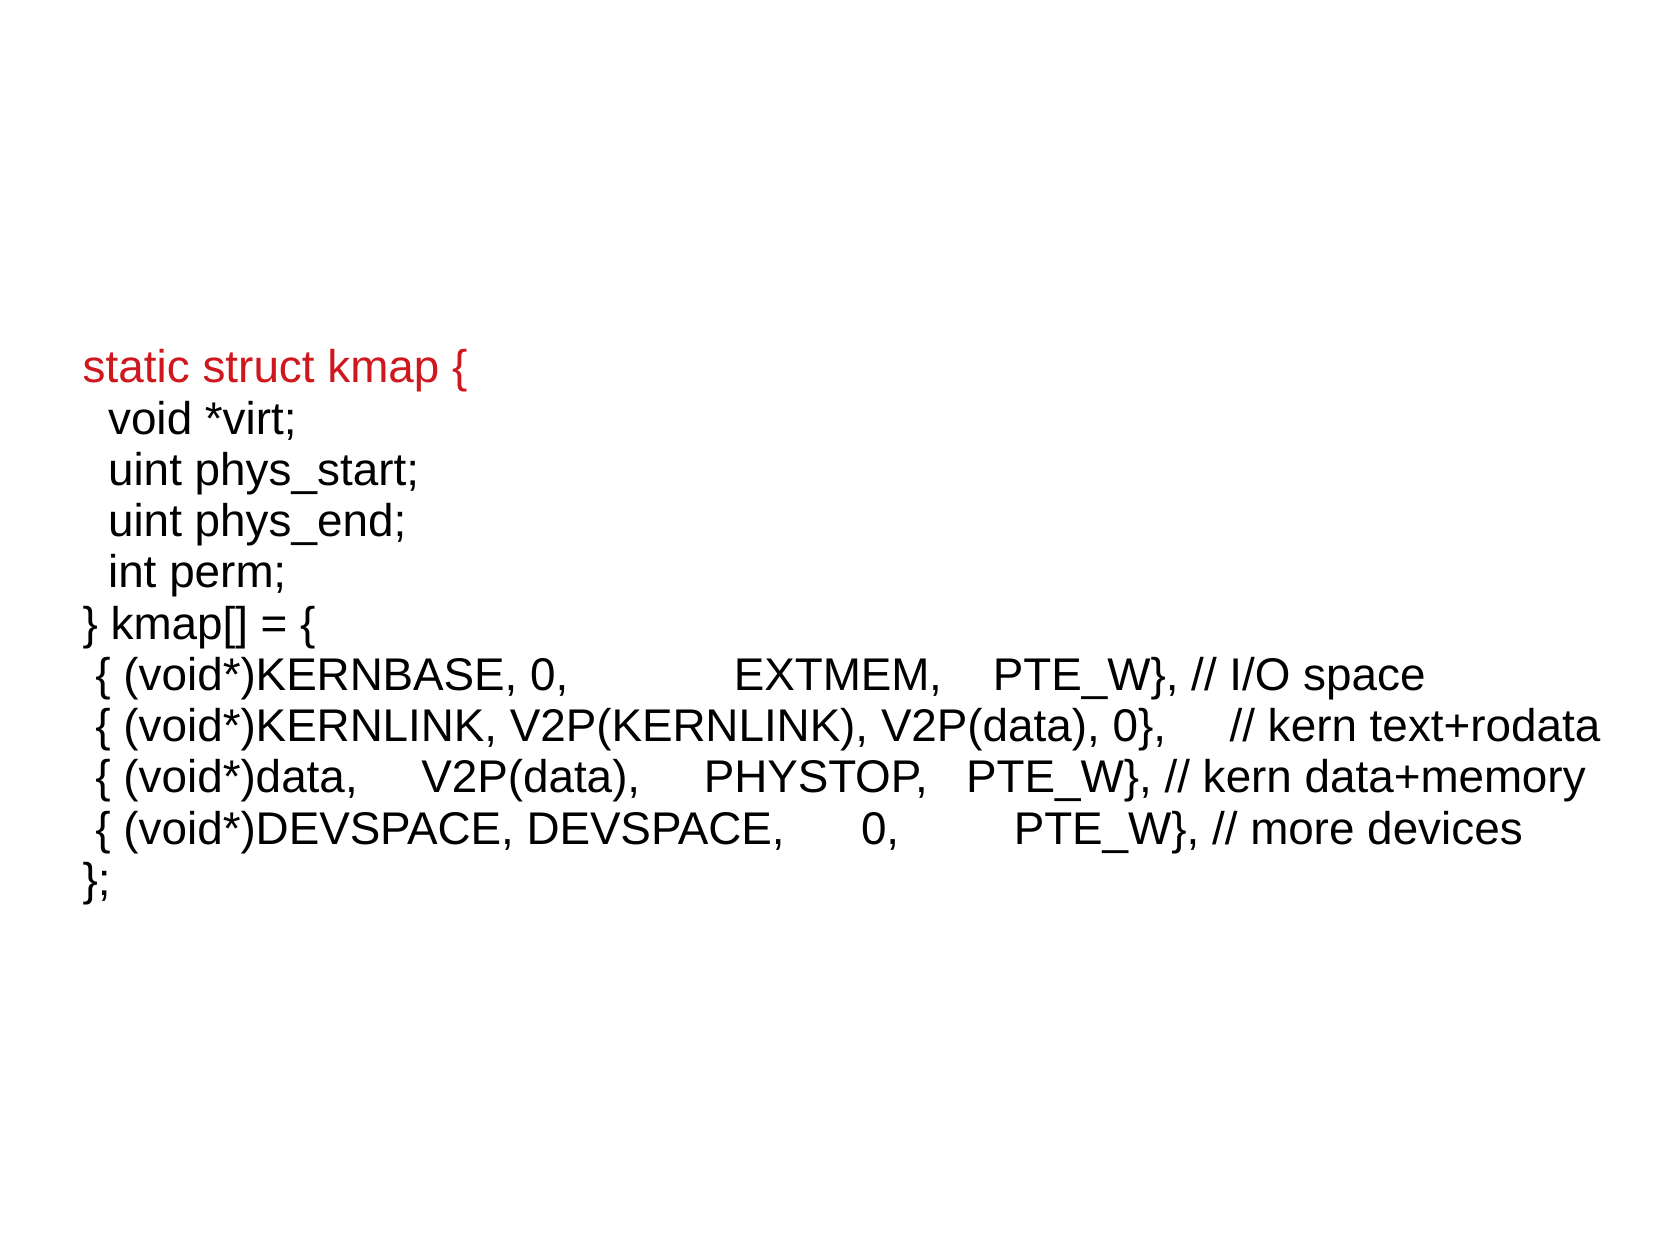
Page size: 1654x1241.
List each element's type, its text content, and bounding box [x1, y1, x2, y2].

subtitle static struct kmap { void *virt; uint phys_start; uint phys_end; int perm; } kmap[] = { { (void*)KERNBASE, 0, EXTMEM, PTE_W}, // I/O space { (void*)KERNLINK, V2P(KERNLINK), V2P(data), 0}, // kern text+rodata { (void*)data, V2P(data), PHYSTOP, PTE_W}, // kern data+memory { (void*)DEVSPACE, DEVSPACE, 0, PTE_W}, // more devices }; [82, 65, 1642, 1182]
